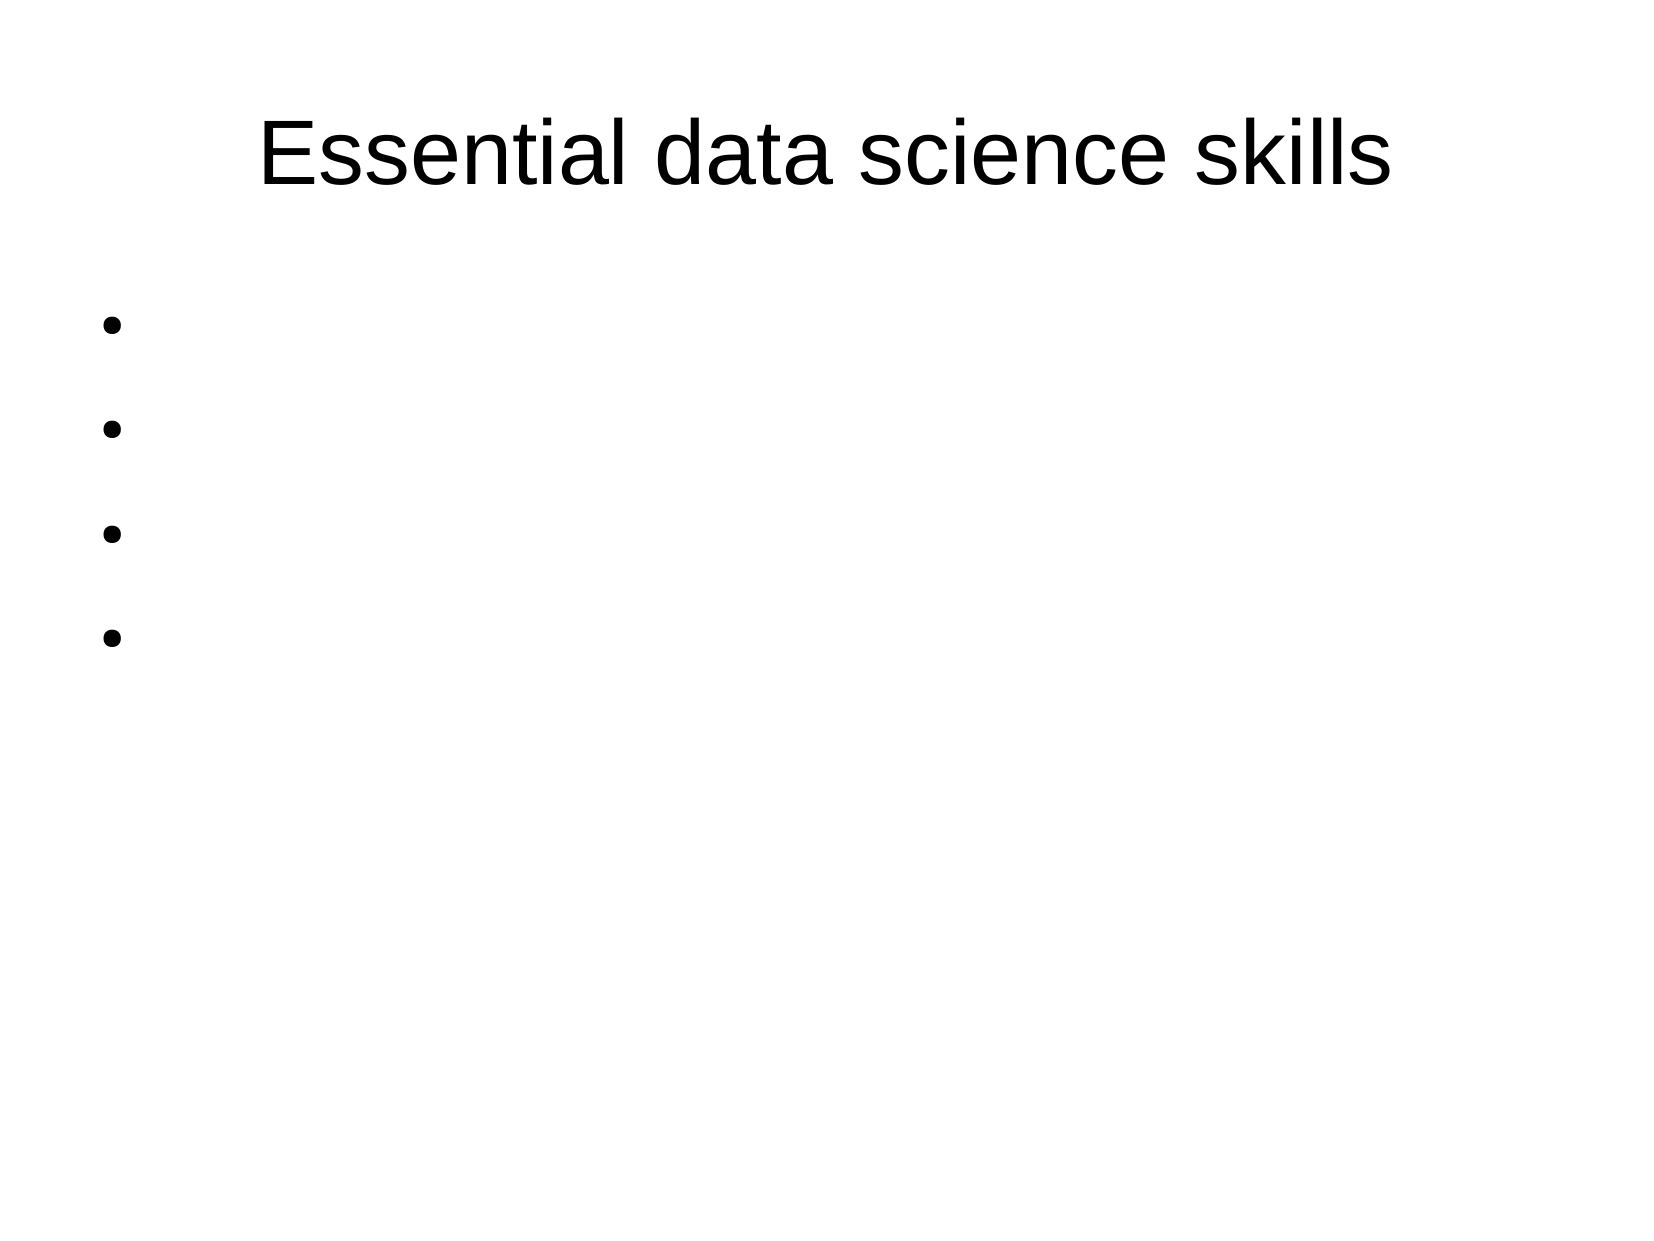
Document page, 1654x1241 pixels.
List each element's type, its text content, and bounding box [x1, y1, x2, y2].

title Essential data science skills [82, 49, 1571, 257]
list [82, 290, 1571, 1010]
